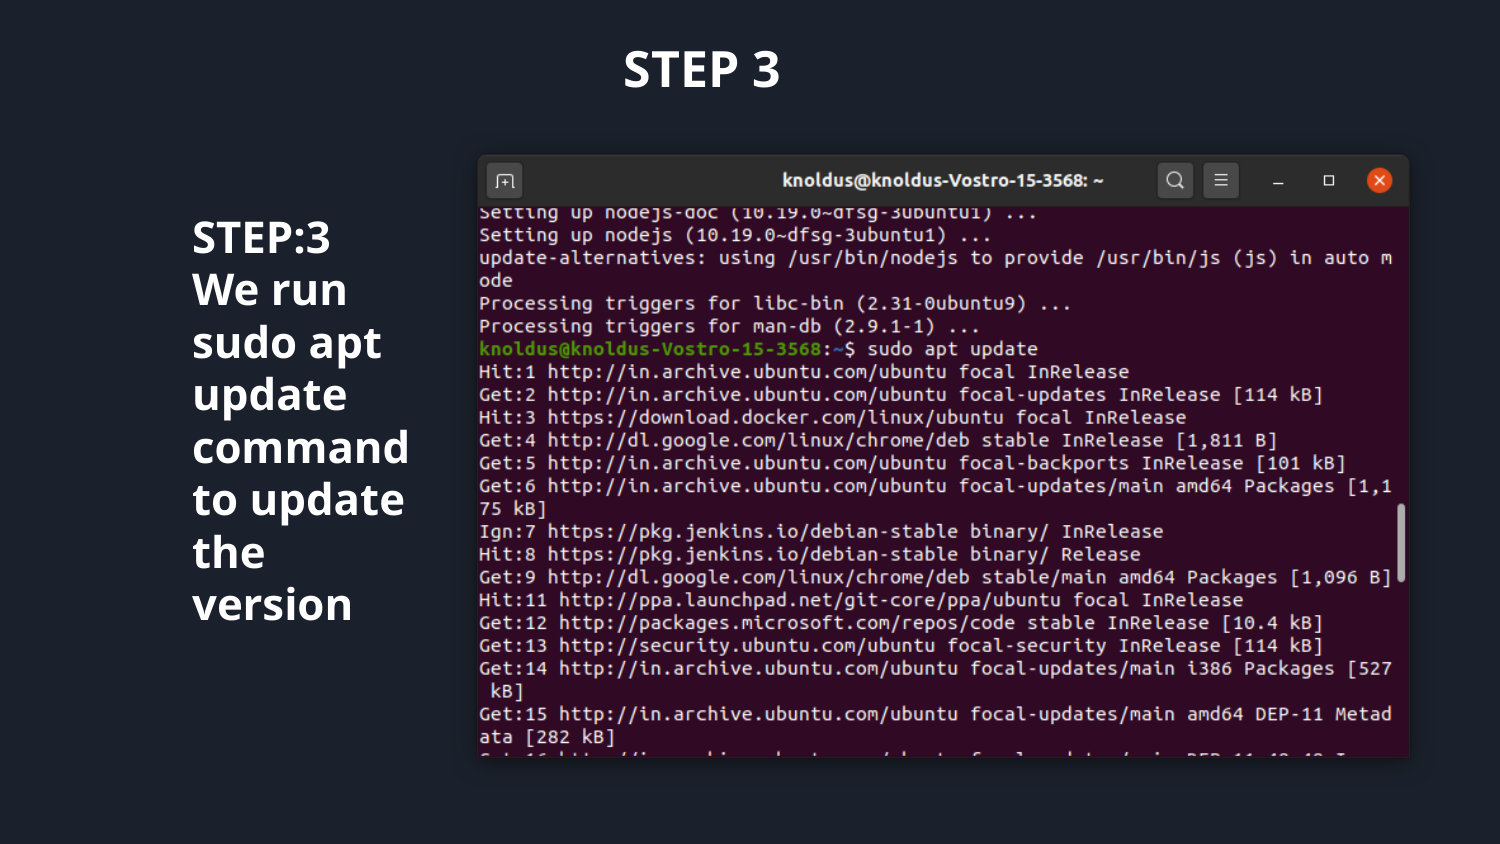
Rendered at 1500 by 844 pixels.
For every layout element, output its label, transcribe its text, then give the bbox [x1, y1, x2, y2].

text_box STEP 3 [491, 22, 1106, 113]
picture [445, 126, 1442, 794]
text_box STEP:3 We run sudo apt update command to update the version [177, 194, 446, 645]
